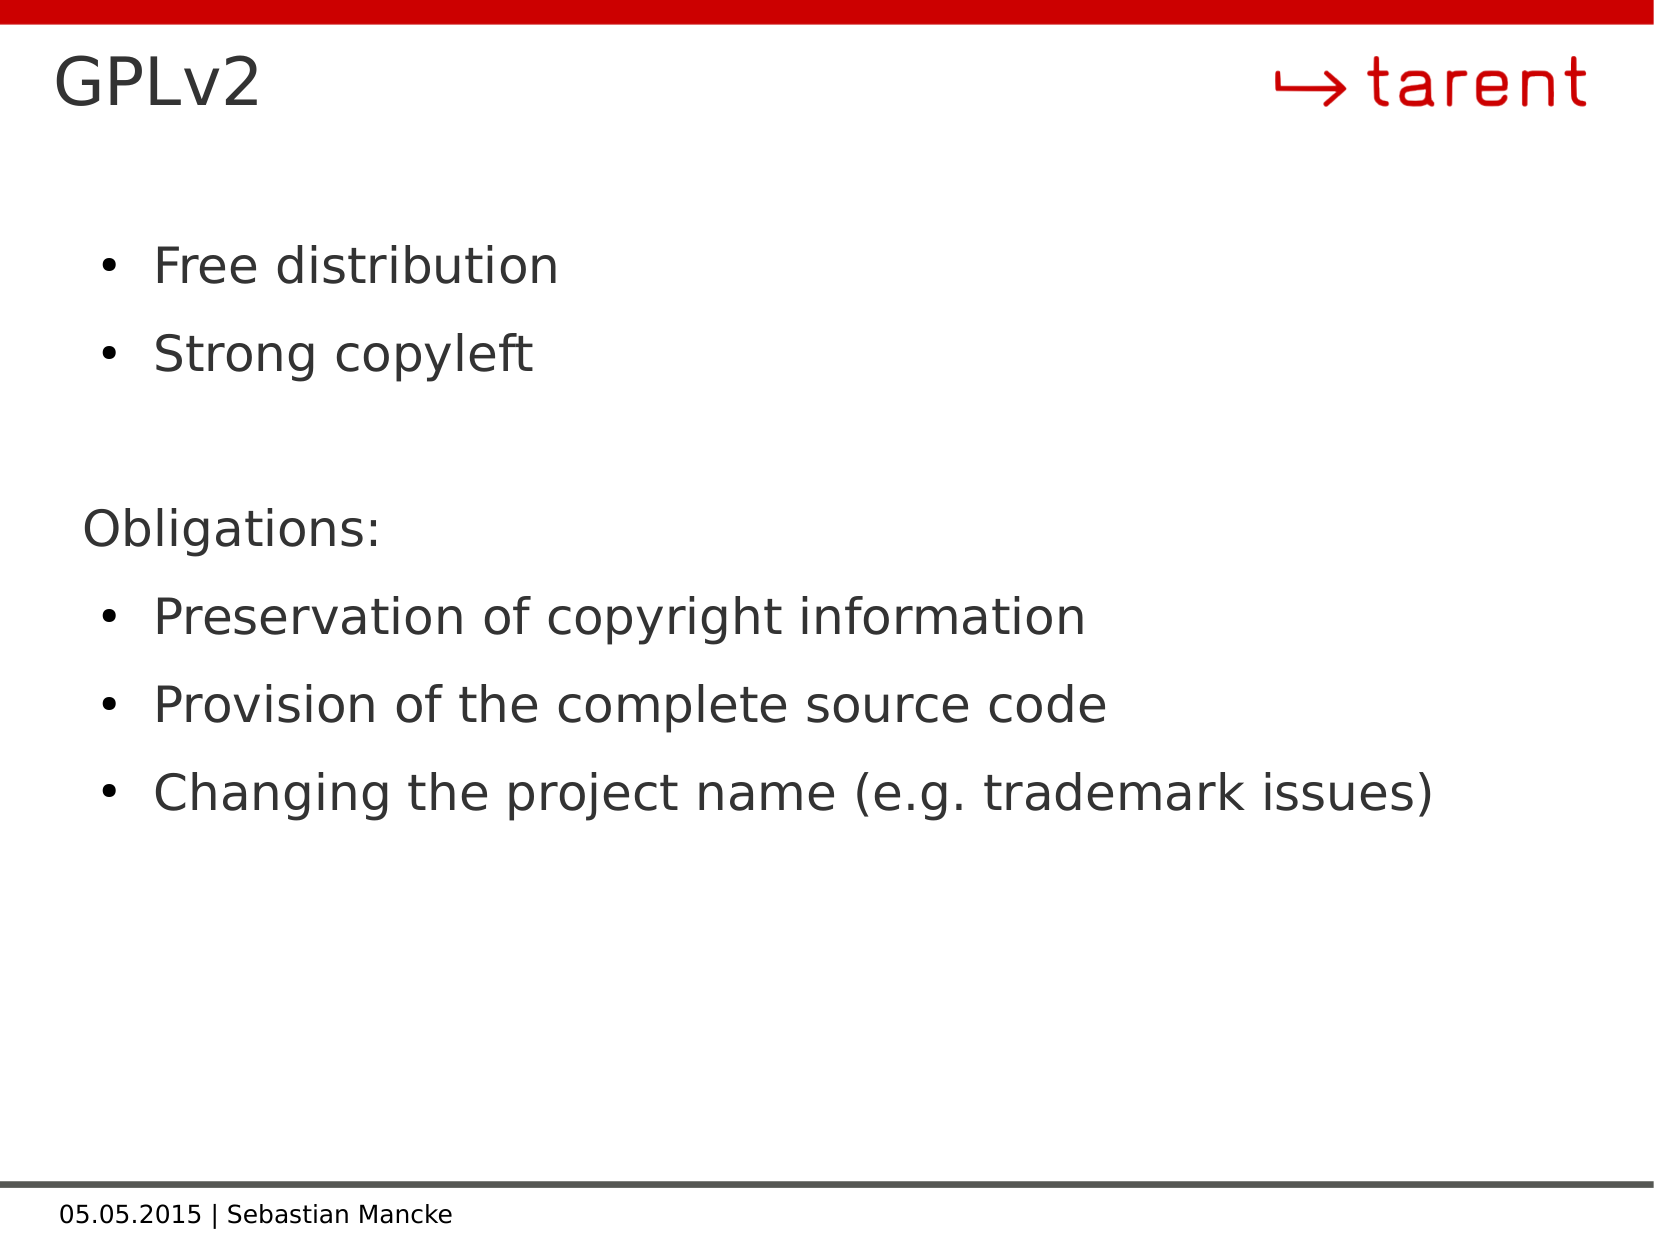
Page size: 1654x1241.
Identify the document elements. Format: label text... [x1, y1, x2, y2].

picture [1542, 51, 1612, 120]
picture [0, 1181, 1654, 1188]
title GPLv2 [53, 40, 1542, 125]
list Free distribution Strong copyleft Obligations: Preservation of copyright information Provision of the complete source code Changing the project name (e.g. trademark issues) [82, 237, 1571, 1041]
picture [0, 0, 1654, 26]
